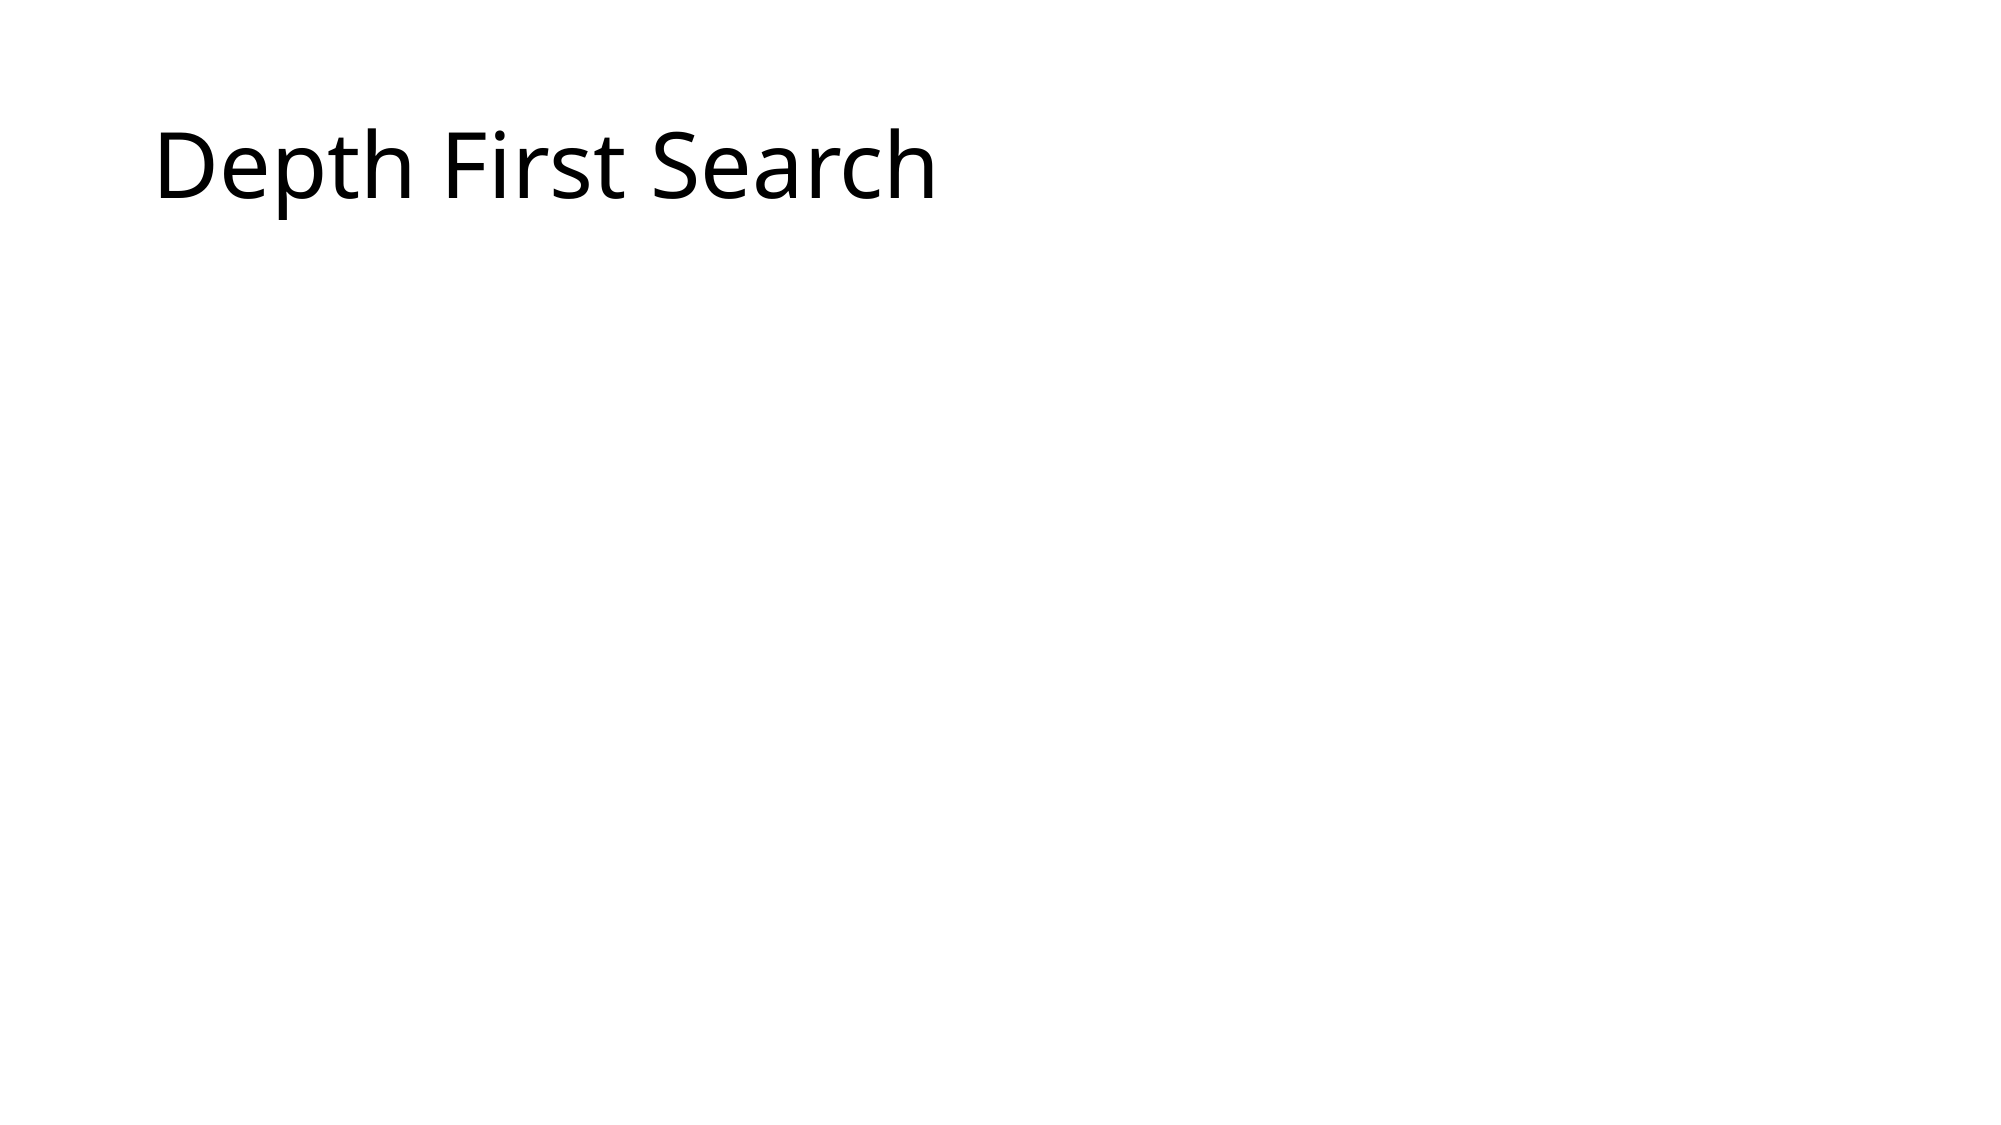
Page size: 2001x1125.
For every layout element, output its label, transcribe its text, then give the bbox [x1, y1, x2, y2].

title Depth First Search [137, 59, 1863, 278]
